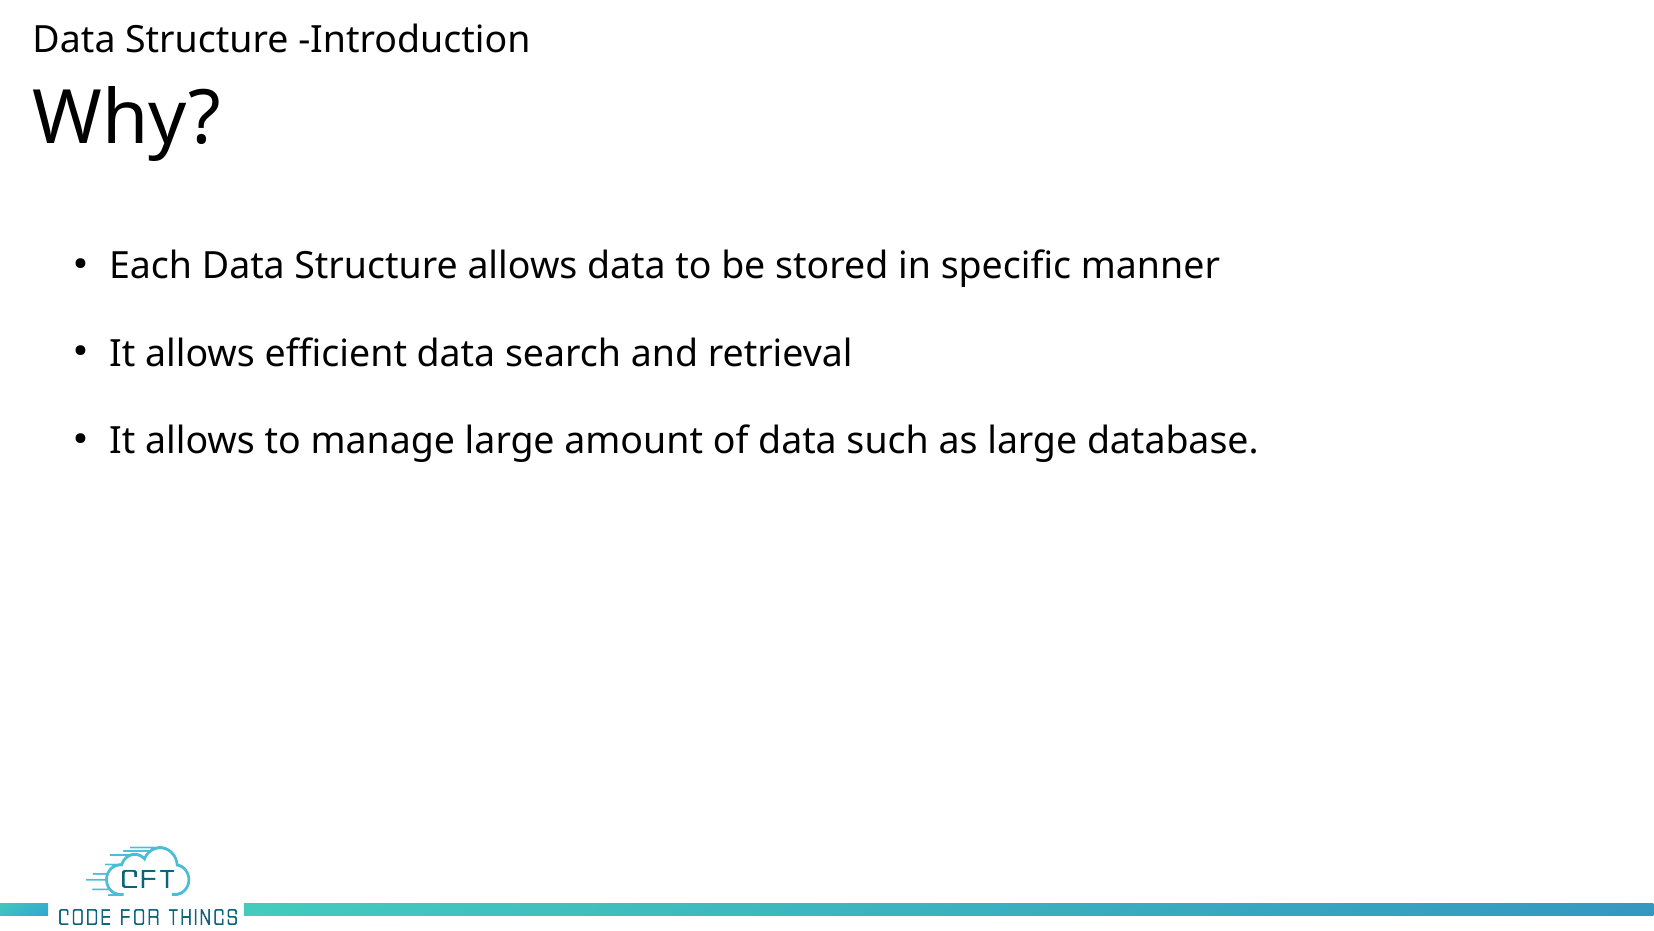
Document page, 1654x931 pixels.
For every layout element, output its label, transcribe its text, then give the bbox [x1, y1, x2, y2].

picture [59, 846, 237, 925]
title Data Structure -Introduction Why? [32, 12, 1184, 166]
text_box Each Data Structure allows data to be stored in specific manner It allows efficient data search and retrieval It allows to manage large amount of data such as large database. [59, 231, 1654, 494]
